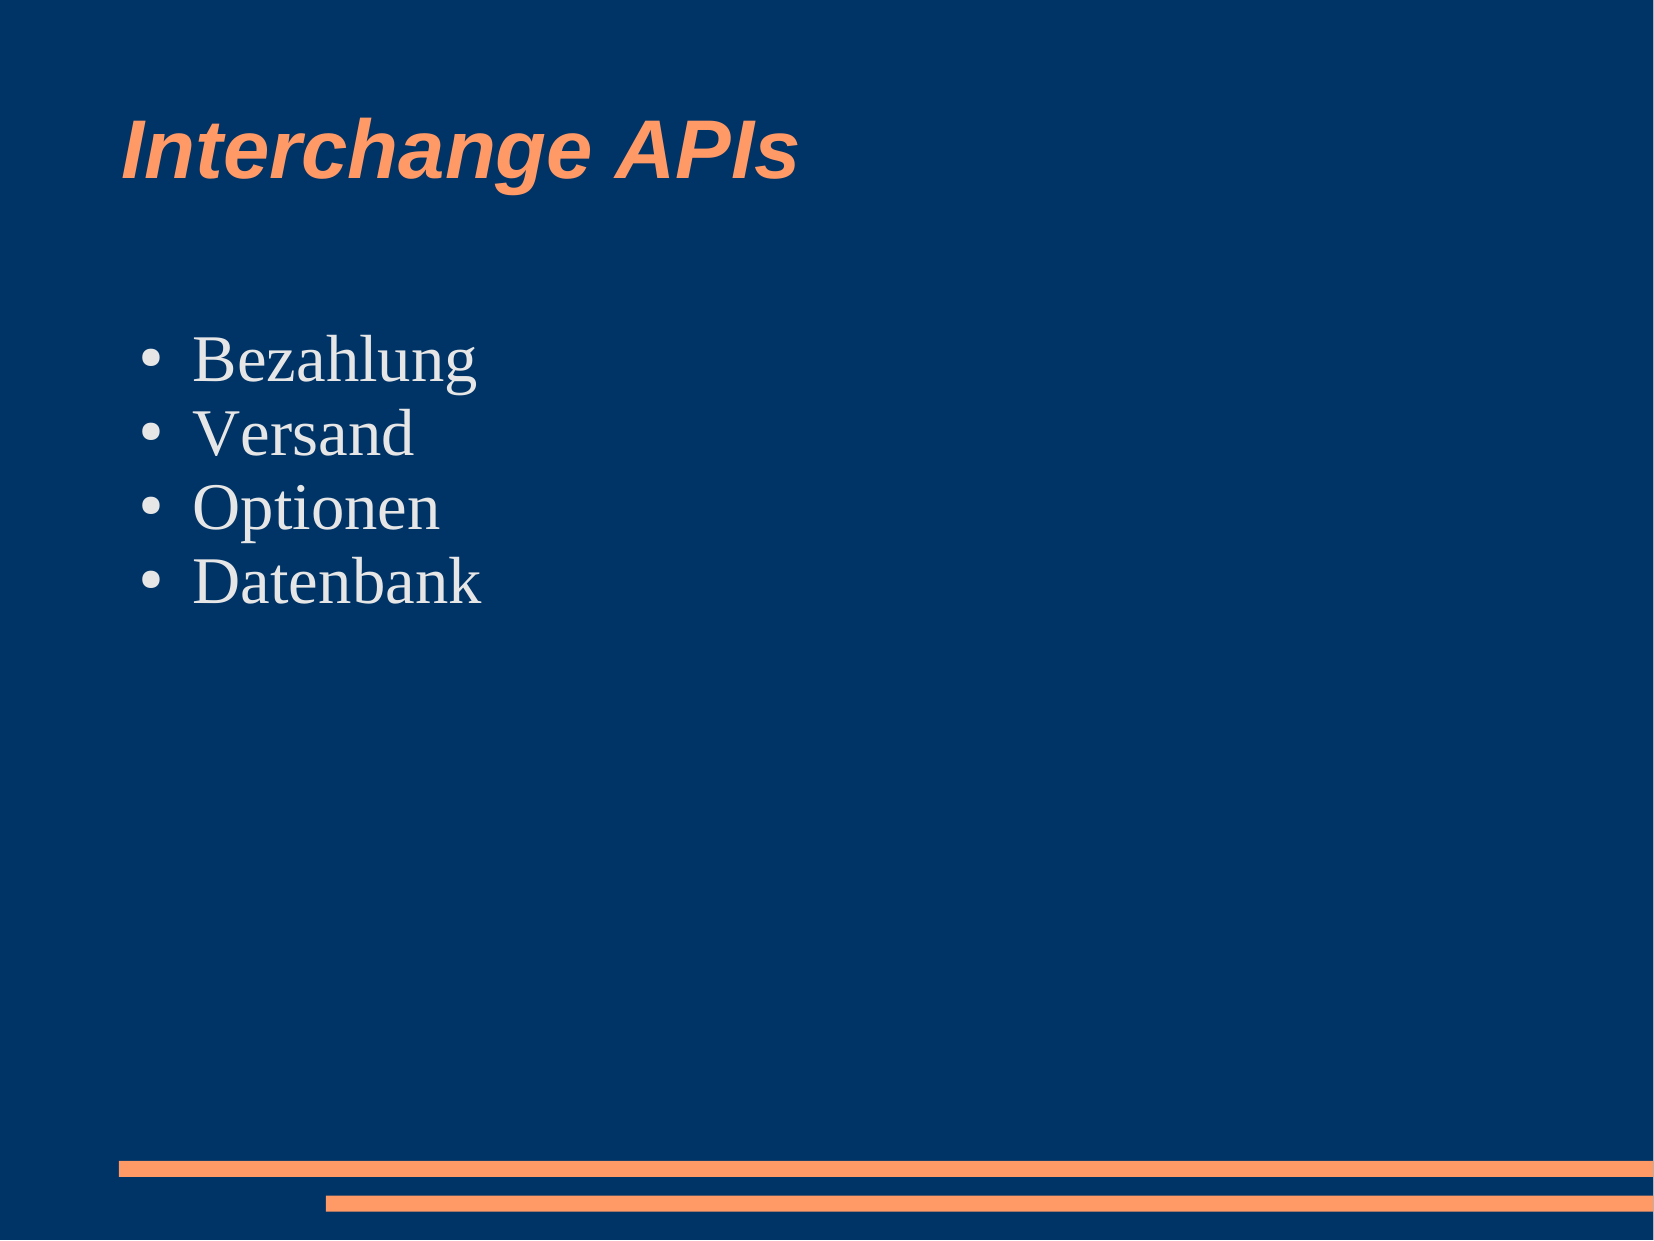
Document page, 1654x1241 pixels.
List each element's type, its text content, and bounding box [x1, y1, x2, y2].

list Bezahlung Versand Optionen Datenbank [121, 322, 1561, 1118]
title Interchange APIs [121, 53, 1534, 247]
